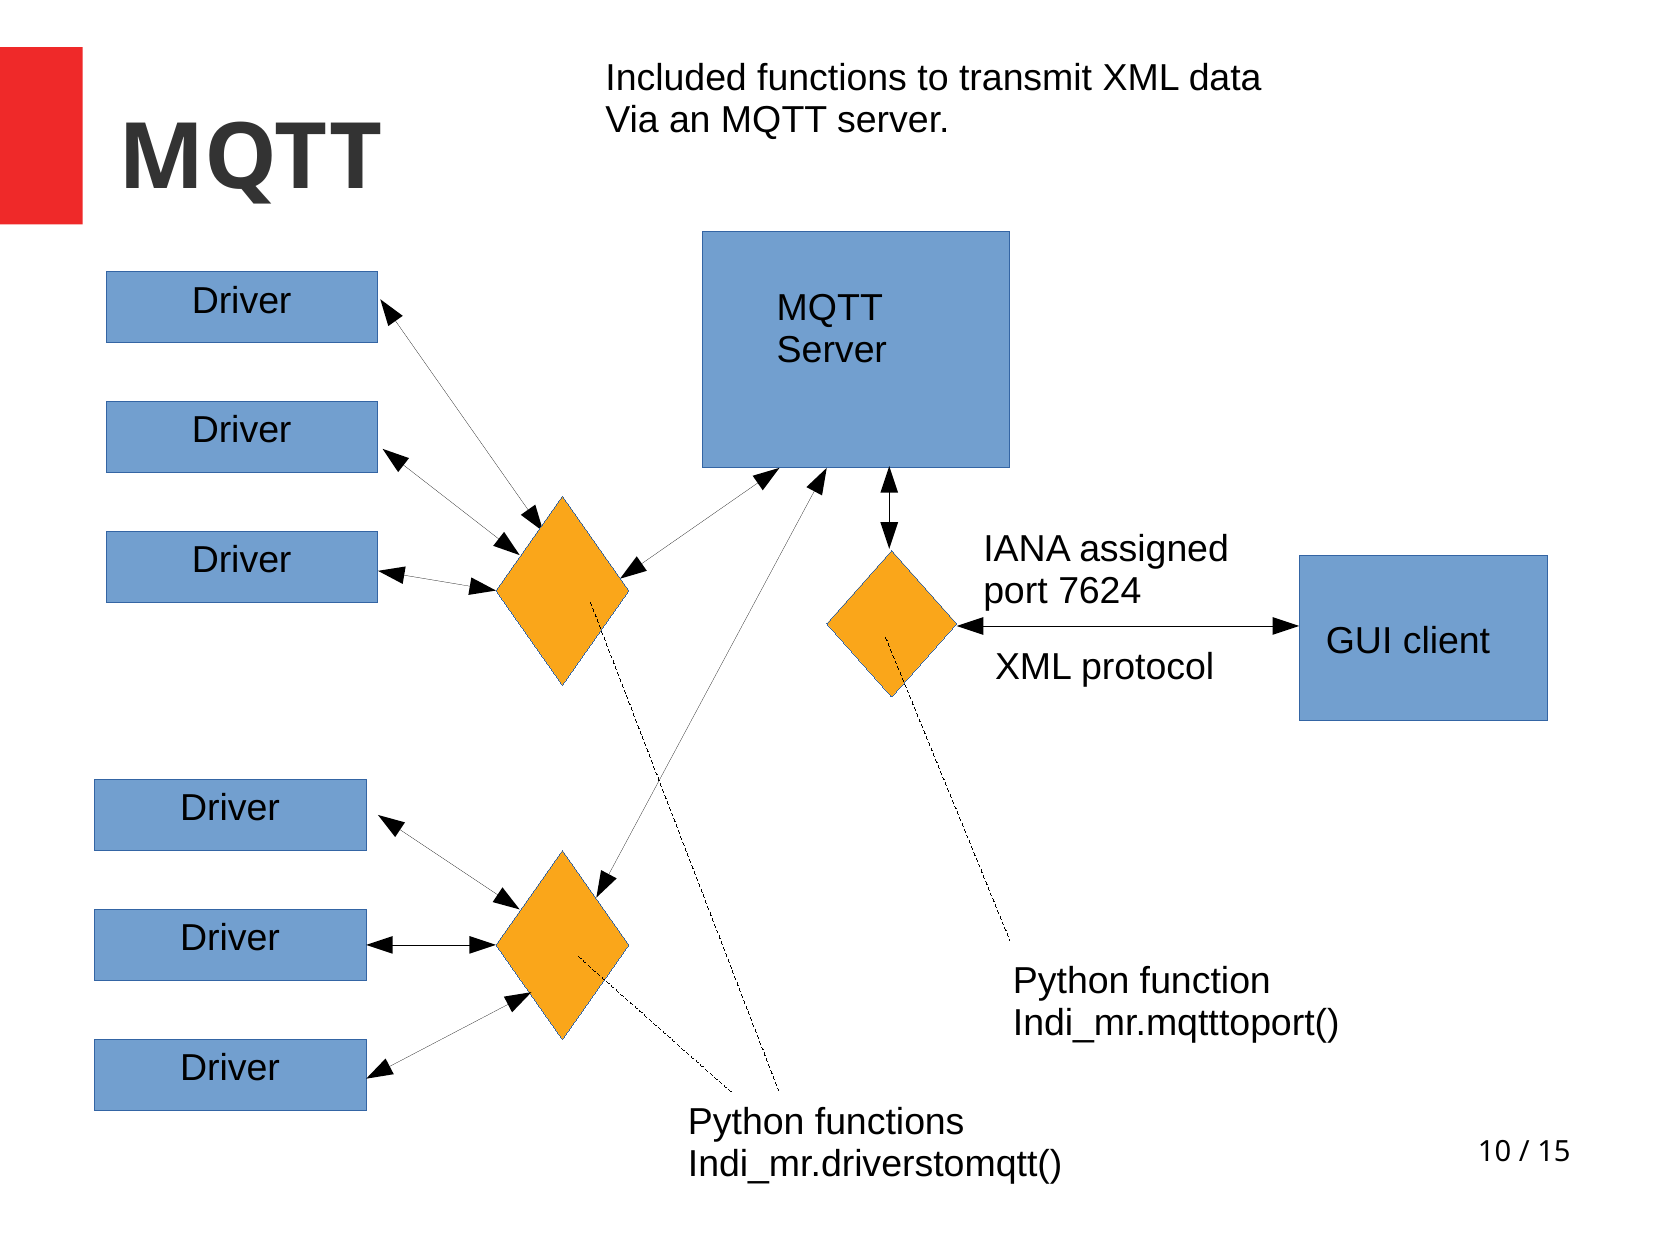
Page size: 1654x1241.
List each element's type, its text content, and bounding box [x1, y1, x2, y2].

text_box Driver [177, 401, 331, 459]
text_box Included functions to transmit XML data Via an MQTT server. [590, 49, 1406, 149]
text_box MQTT Server [761, 278, 963, 378]
text_box [94, 909, 367, 981]
text_box Driver [177, 531, 331, 589]
text_box [1299, 555, 1548, 721]
text_box Driver [165, 909, 319, 967]
text_box GUI client [1311, 611, 1536, 686]
text_box Driver [177, 271, 331, 329]
text_box [94, 779, 367, 851]
text_box Driver [165, 1039, 319, 1097]
text_box [106, 271, 378, 343]
text_box [106, 531, 378, 603]
text_box [826, 550, 957, 697]
text_box Python function Indi_mr.mqtttoport() [998, 952, 1436, 1093]
text_box [496, 496, 629, 686]
text_box [94, 1039, 367, 1111]
text_box [702, 231, 1010, 468]
text_box IANA assigned port 7624 [968, 519, 1252, 661]
text_box Driver [165, 779, 319, 837]
text_box XML protocol [980, 637, 1252, 695]
text_box Python functions Indi_mr.driverstomqtt() [673, 1092, 1111, 1234]
text_box [496, 850, 629, 1040]
text_box [106, 401, 378, 473]
title MQTT [118, 49, 1571, 257]
